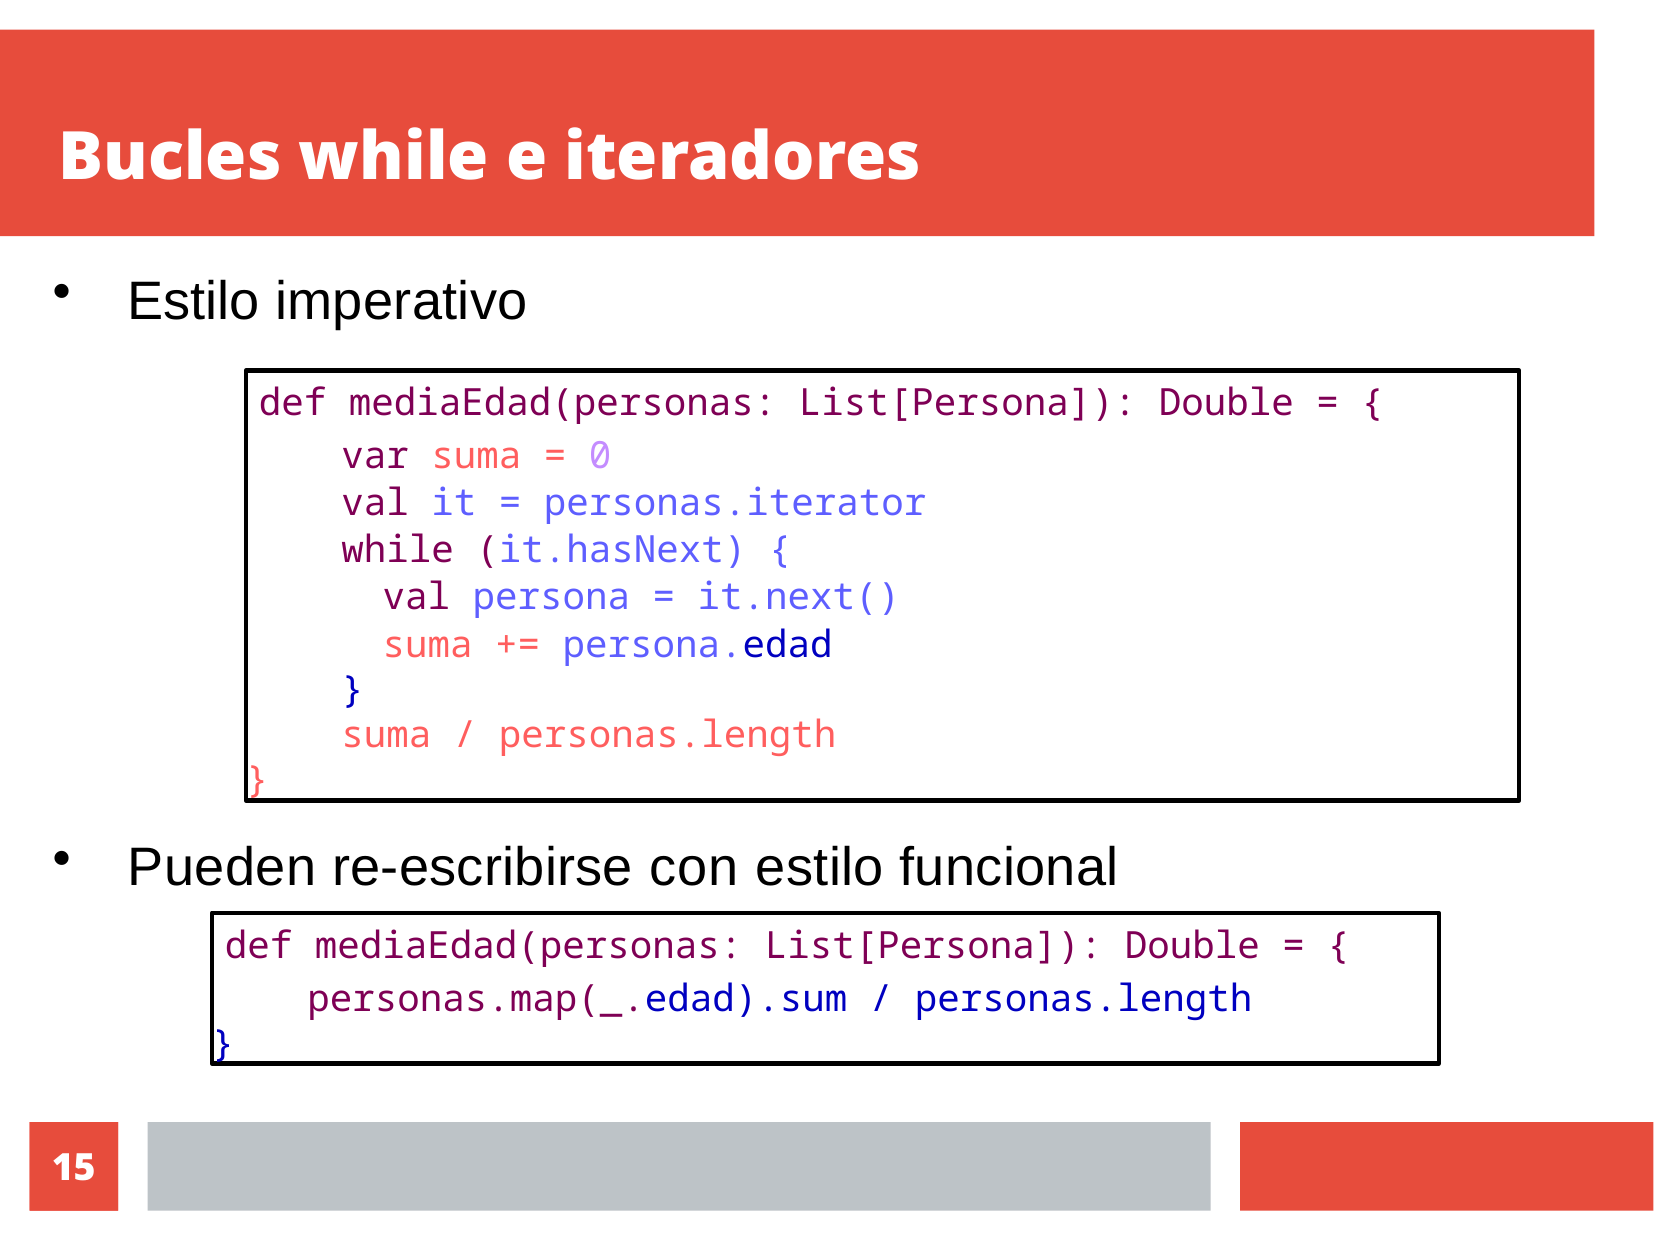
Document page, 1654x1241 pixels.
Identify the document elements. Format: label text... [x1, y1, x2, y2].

text_box def mediaEdad(personas: List[Persona]): Double = { var suma = 0 val it = personas.iterator while (it.hasNext) { val persona = it.next() suma += persona.edad } suma / personas.length } [245, 370, 1520, 801]
text_box Estilo imperativo [50, 265, 532, 331]
text_box Pueden re-escribirse con estilo funcional [50, 831, 1284, 897]
title Bucles while e iteradores [59, 66, 1595, 200]
text_box def mediaEdad(personas: List[Persona]): Double = { personas.map(_.edad).sum / personas.length } [211, 912, 1439, 1064]
